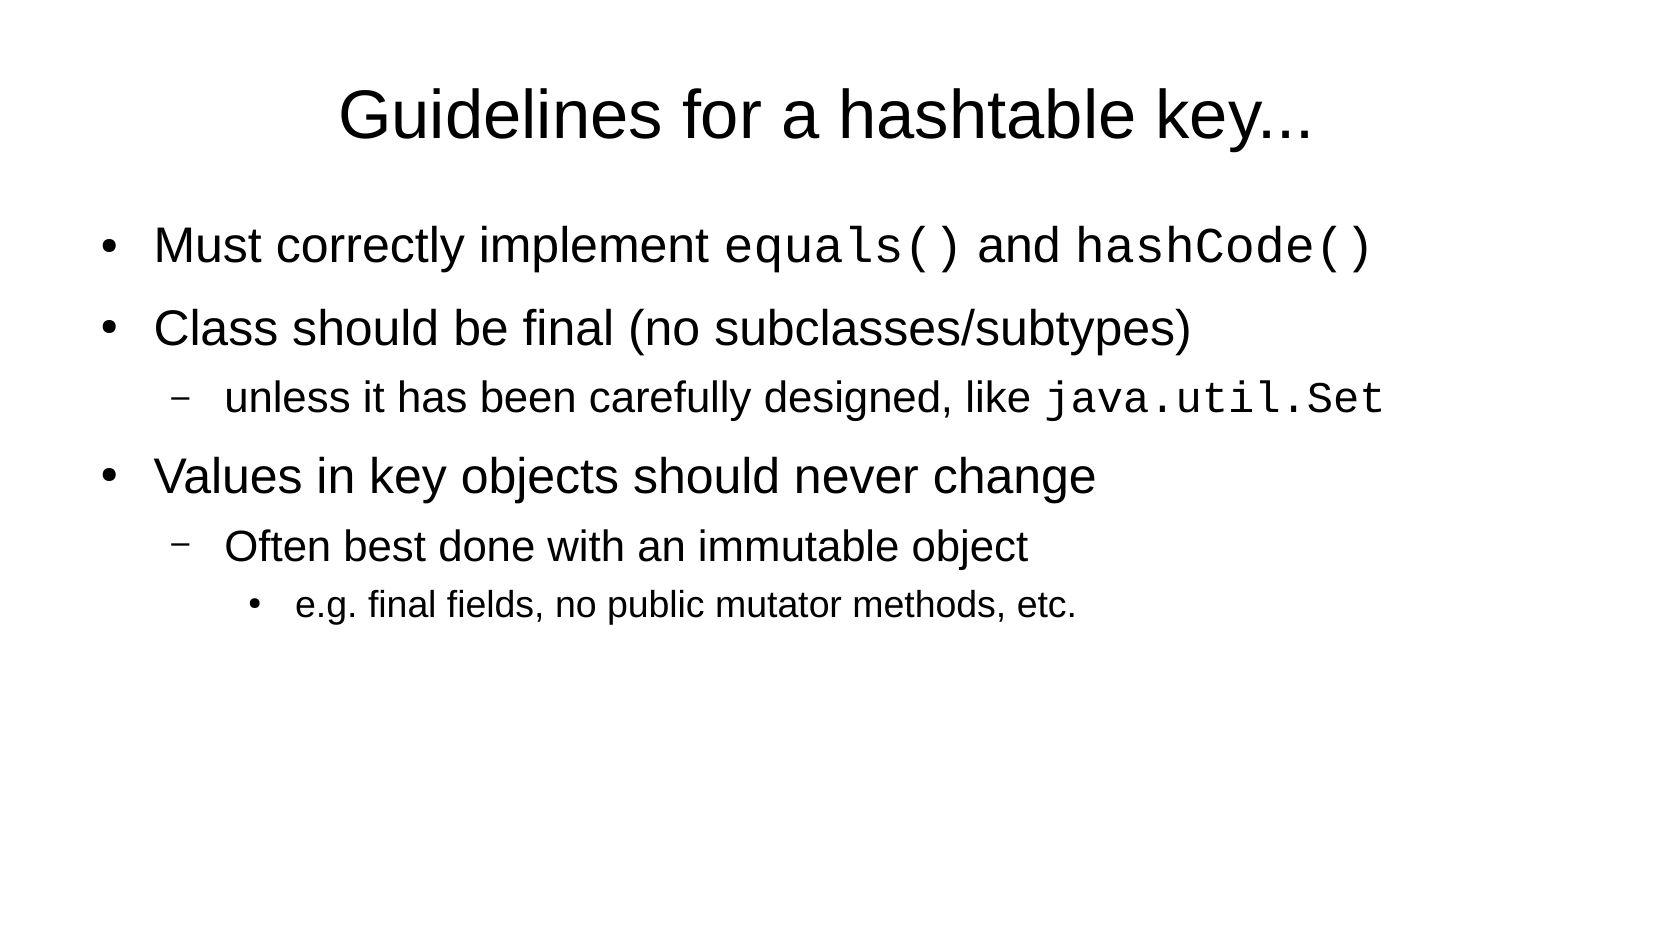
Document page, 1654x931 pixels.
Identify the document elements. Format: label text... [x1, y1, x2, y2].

title Guidelines for a hashtable key... [82, 37, 1571, 193]
list Must correctly implement equals() and hashCode() Class should be final (no subclasses/subtypes) unless it has been carefully designed, like java.util.Set Values in key objects should never change Often best done with an immutable object e.g. final fields, no public mutator methods, etc. [82, 217, 1571, 758]
